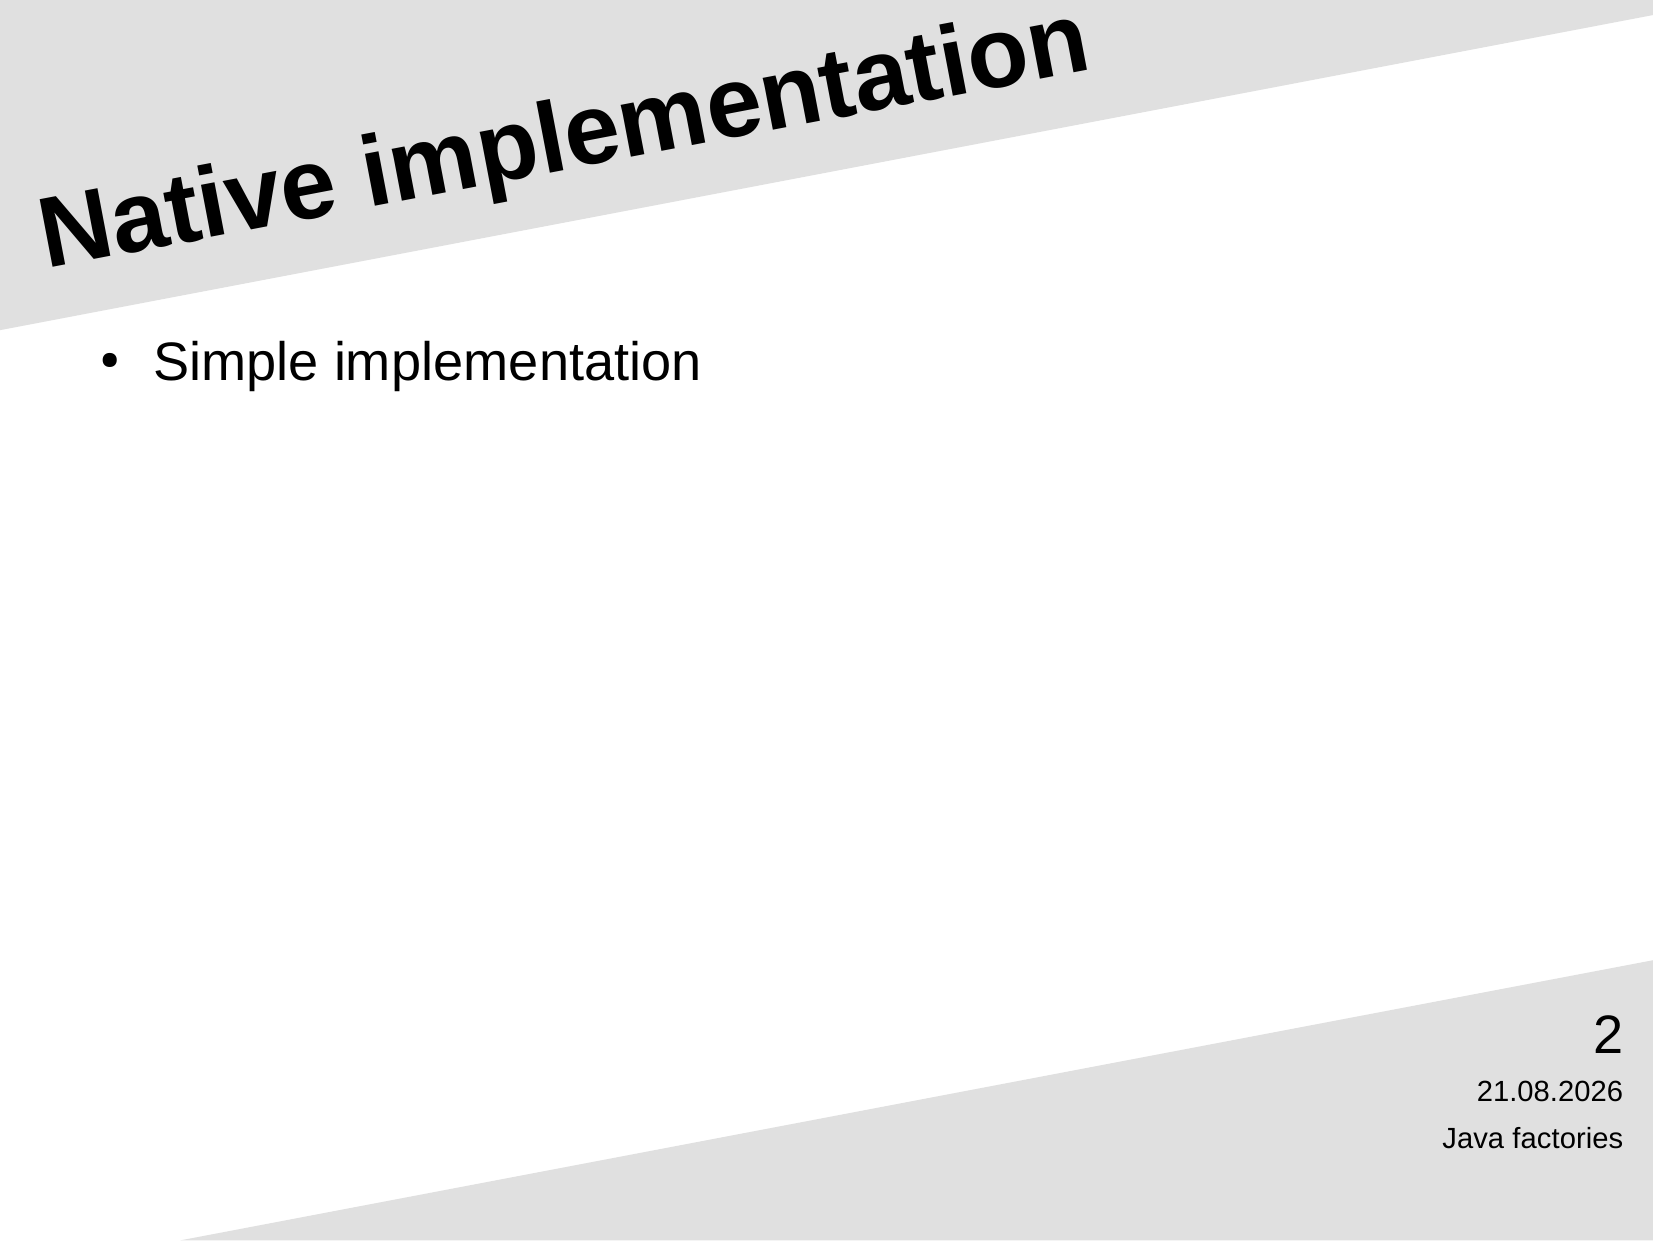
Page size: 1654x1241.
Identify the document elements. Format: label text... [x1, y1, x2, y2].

list Simple implementation [82, 331, 1538, 1052]
title Native implementation [24, 0, 1171, 318]
